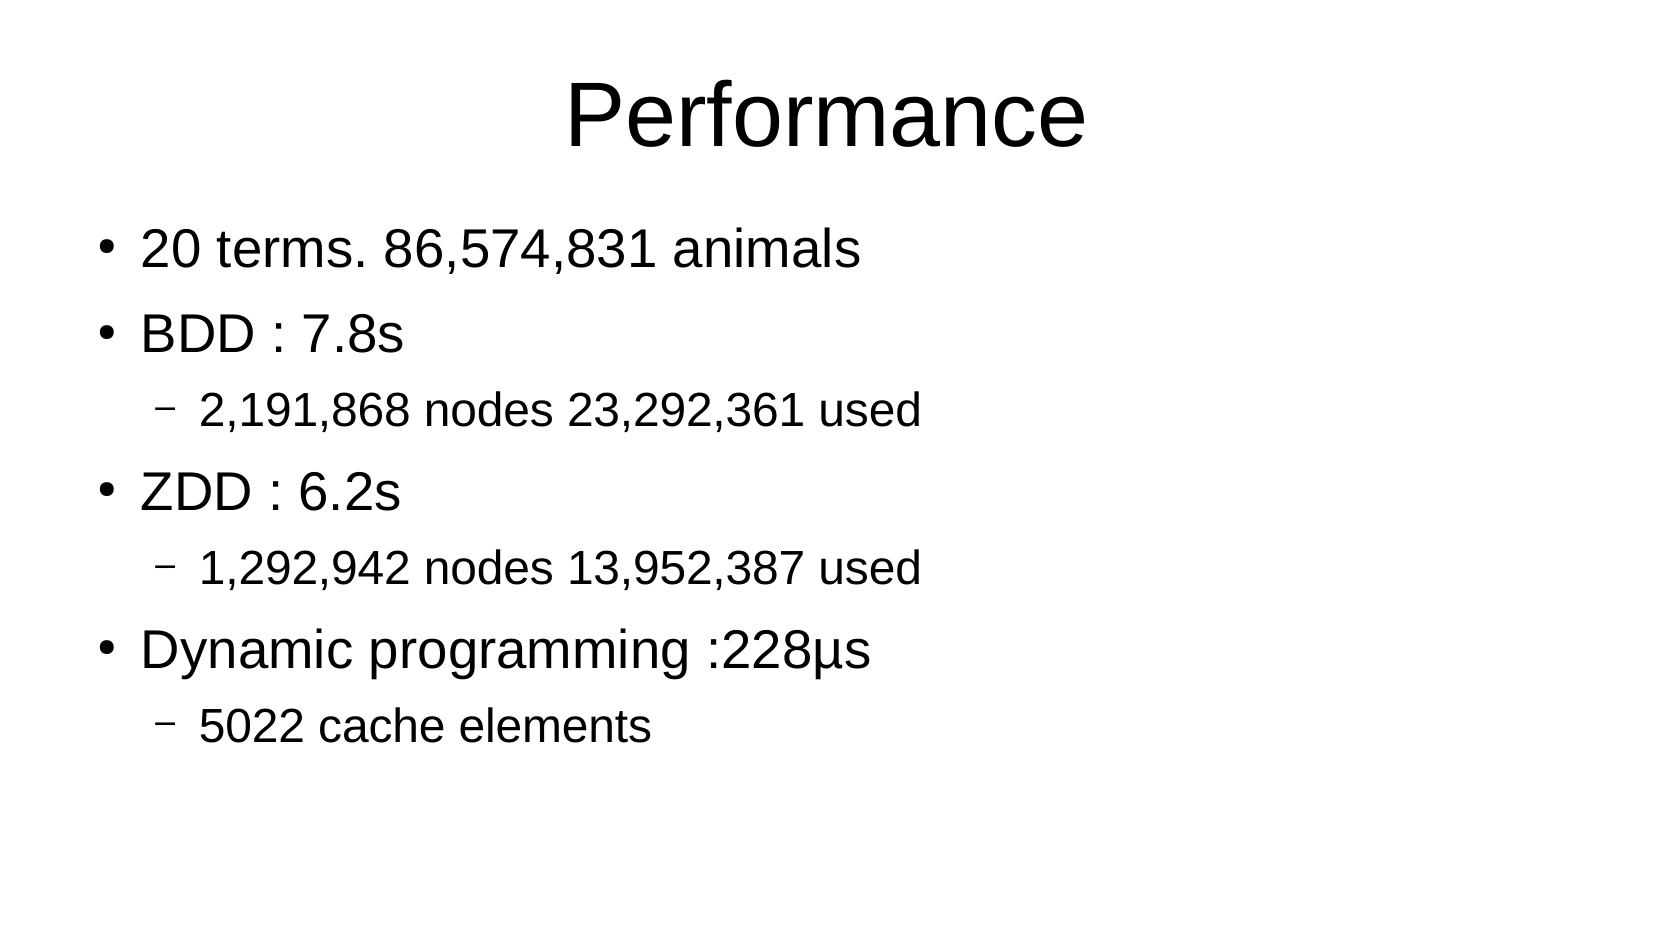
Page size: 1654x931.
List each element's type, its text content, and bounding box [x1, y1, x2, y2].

list 20 terms. 86,574,831 animals BDD : 7.8s 2,191,868 nodes 23,292,361 used ZDD : 6.2s 1,292,942 nodes 13,952,387 used Dynamic programming :228µs 5022 cache elements [82, 217, 1571, 758]
title Performance [82, 37, 1571, 193]
